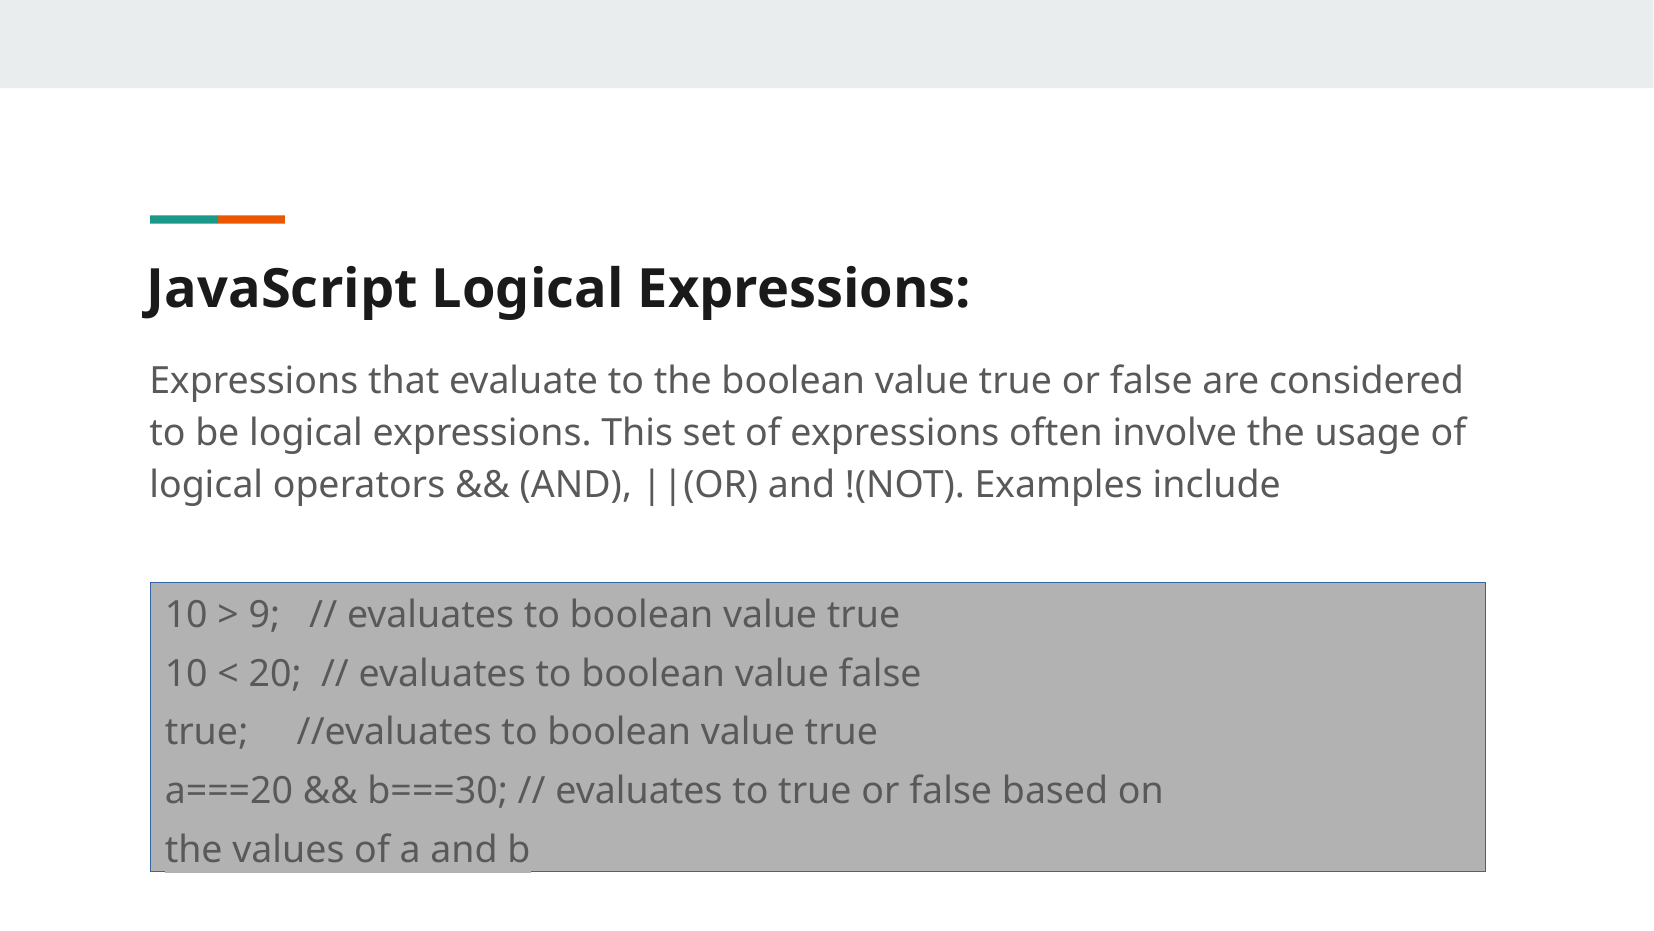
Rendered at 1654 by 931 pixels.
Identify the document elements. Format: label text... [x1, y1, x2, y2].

text_box 10 > 9; // evaluates to boolean value true 10 < 20; // evaluates to boolean value false true; //evaluates to boolean value true a===20 && b===30; // evaluates to true or false based on the values of a and b [150, 582, 1486, 872]
text_box JavaScript Logical Expressions: [131, 238, 1523, 336]
text_box Expressions that evaluate to the boolean value true or false are considered to be logical expressions. This set of expressions often involve the usage of logical operators && (AND), ||(OR) and !(NOT). Examples include [134, 334, 1525, 831]
